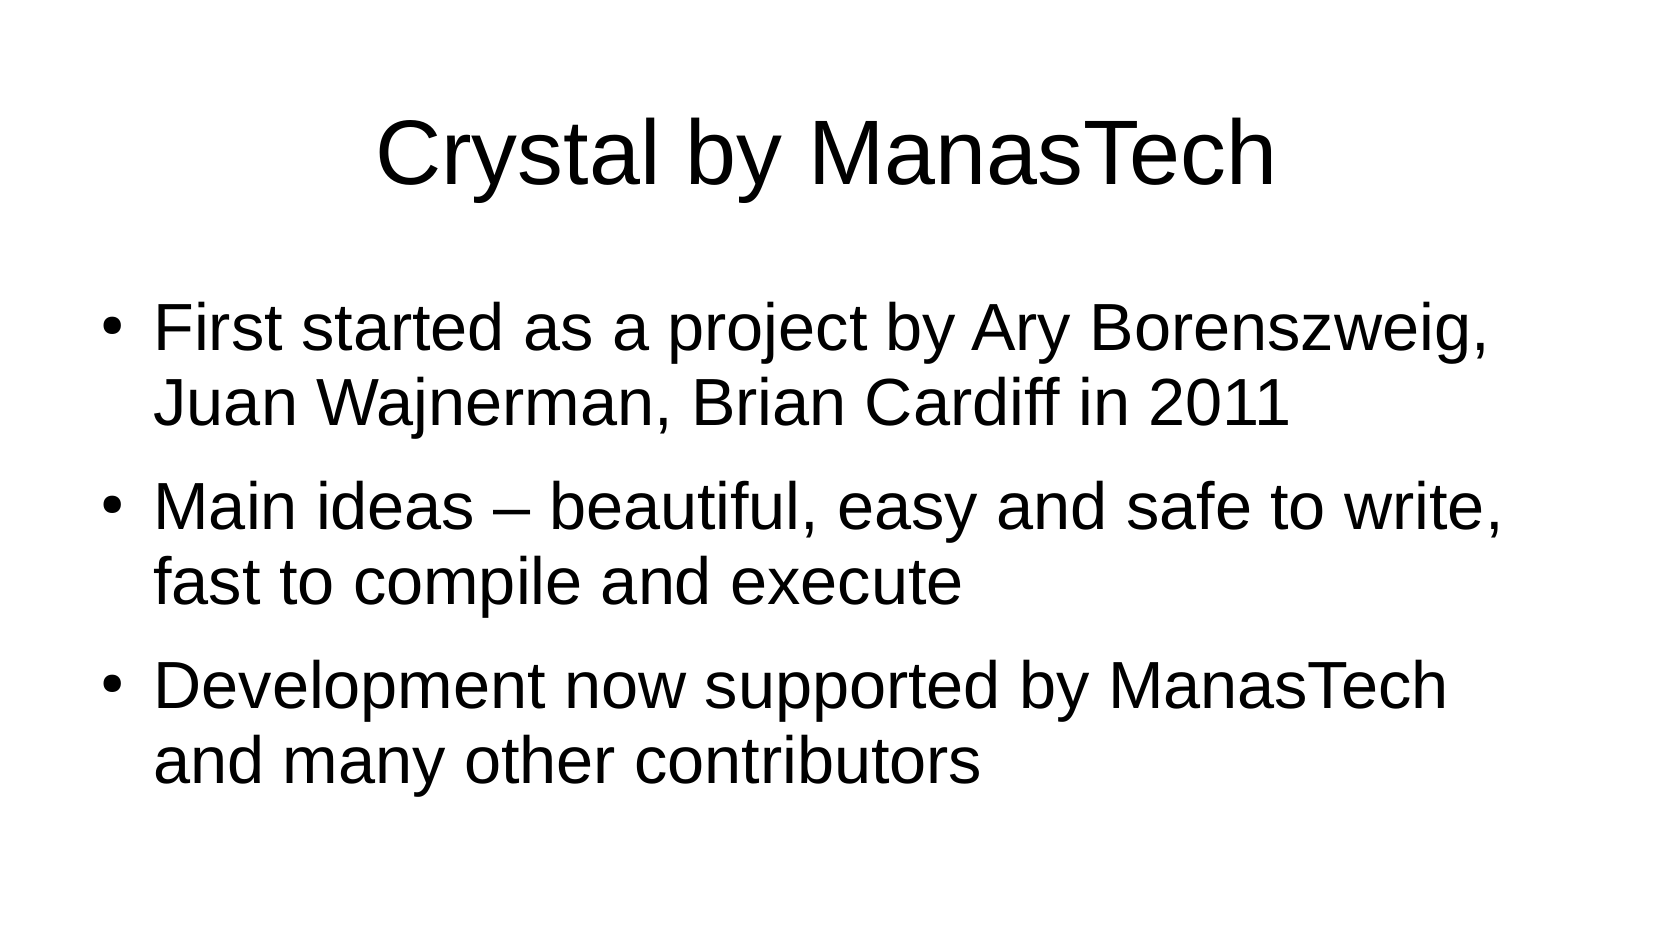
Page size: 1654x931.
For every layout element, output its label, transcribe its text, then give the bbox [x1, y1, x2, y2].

title Crystal by ManasTech [82, 49, 1571, 257]
list First started as a project by Ary Borenszweig, Juan Wajnerman, Brian Cardiff in 2011 Main ideas – beautiful, easy and safe to write, fast to compile and execute Development now supported by ManasTech and many other contributors [82, 290, 1571, 856]
